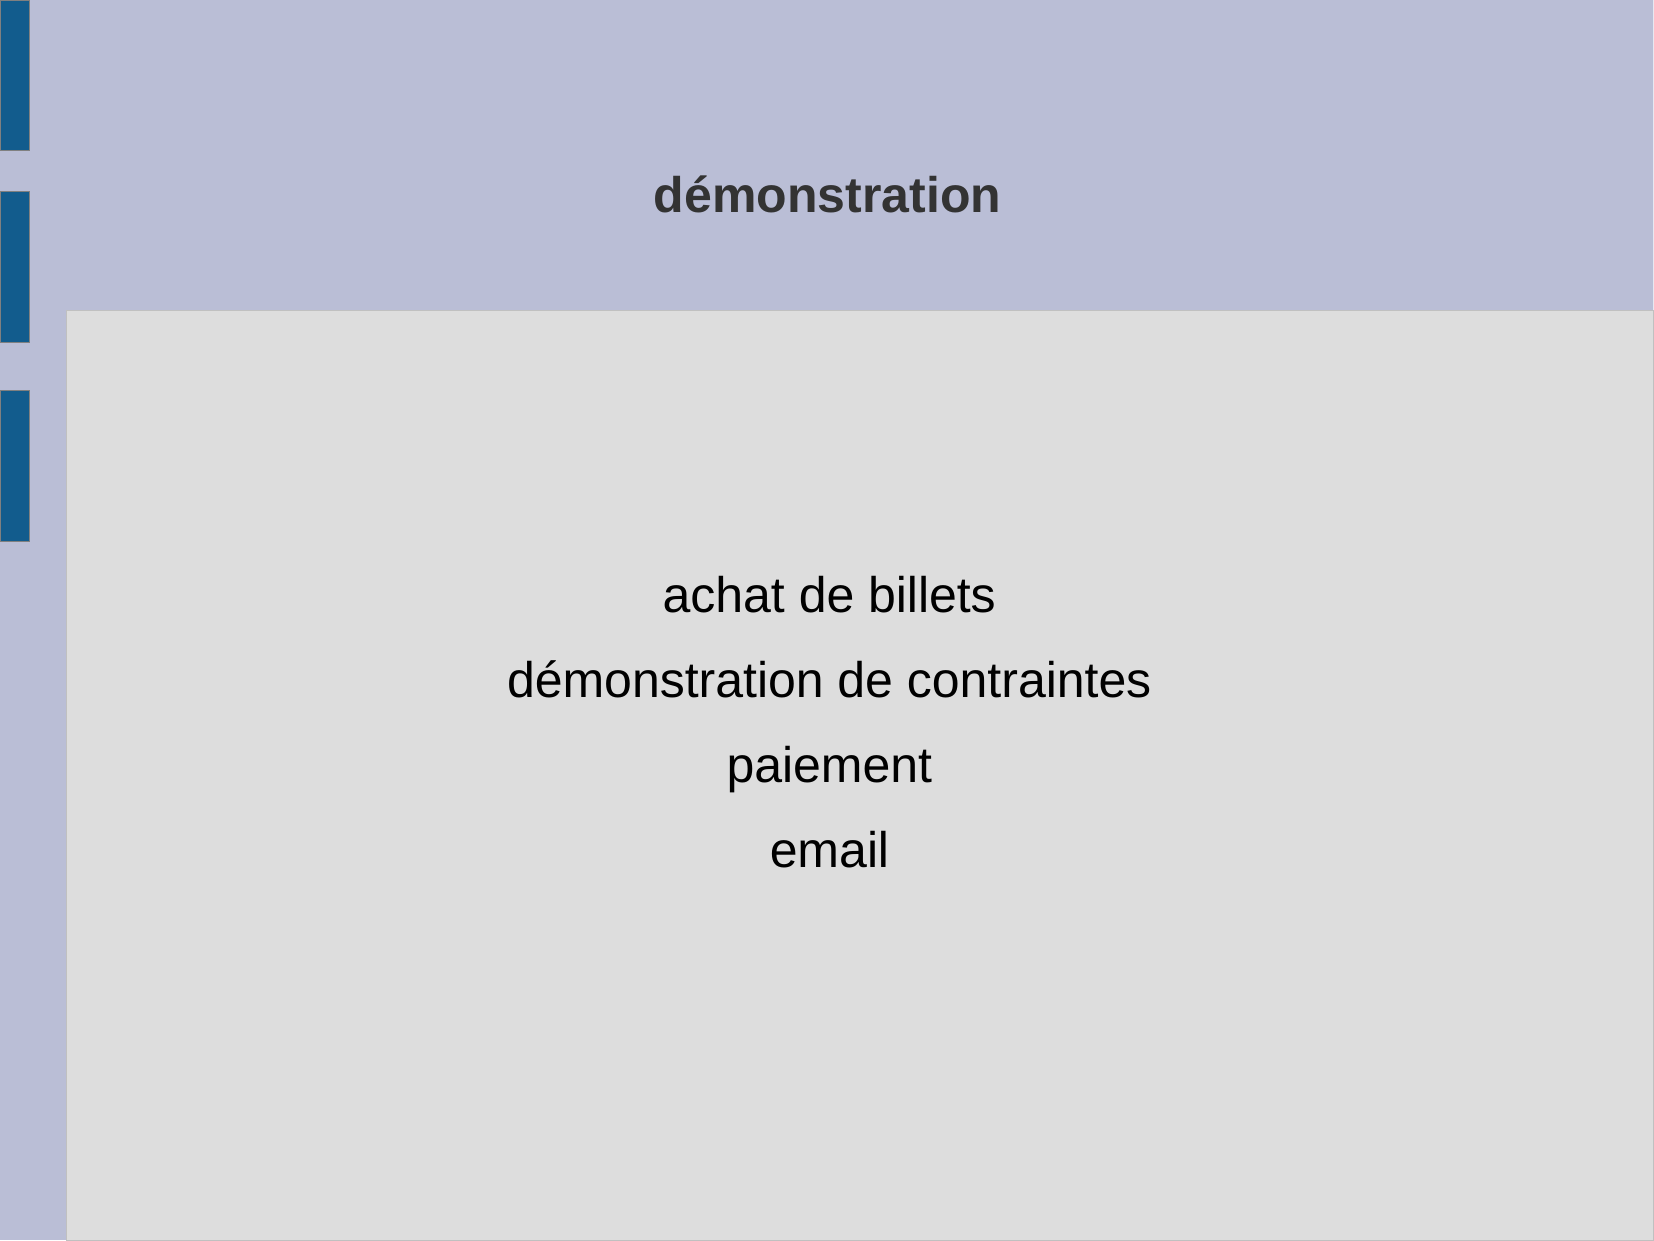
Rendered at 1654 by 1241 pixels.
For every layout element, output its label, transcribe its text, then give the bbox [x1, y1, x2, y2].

list achat de billets démonstration de contraintes paiement email [123, 566, 1536, 896]
title démonstration [121, 91, 1534, 299]
